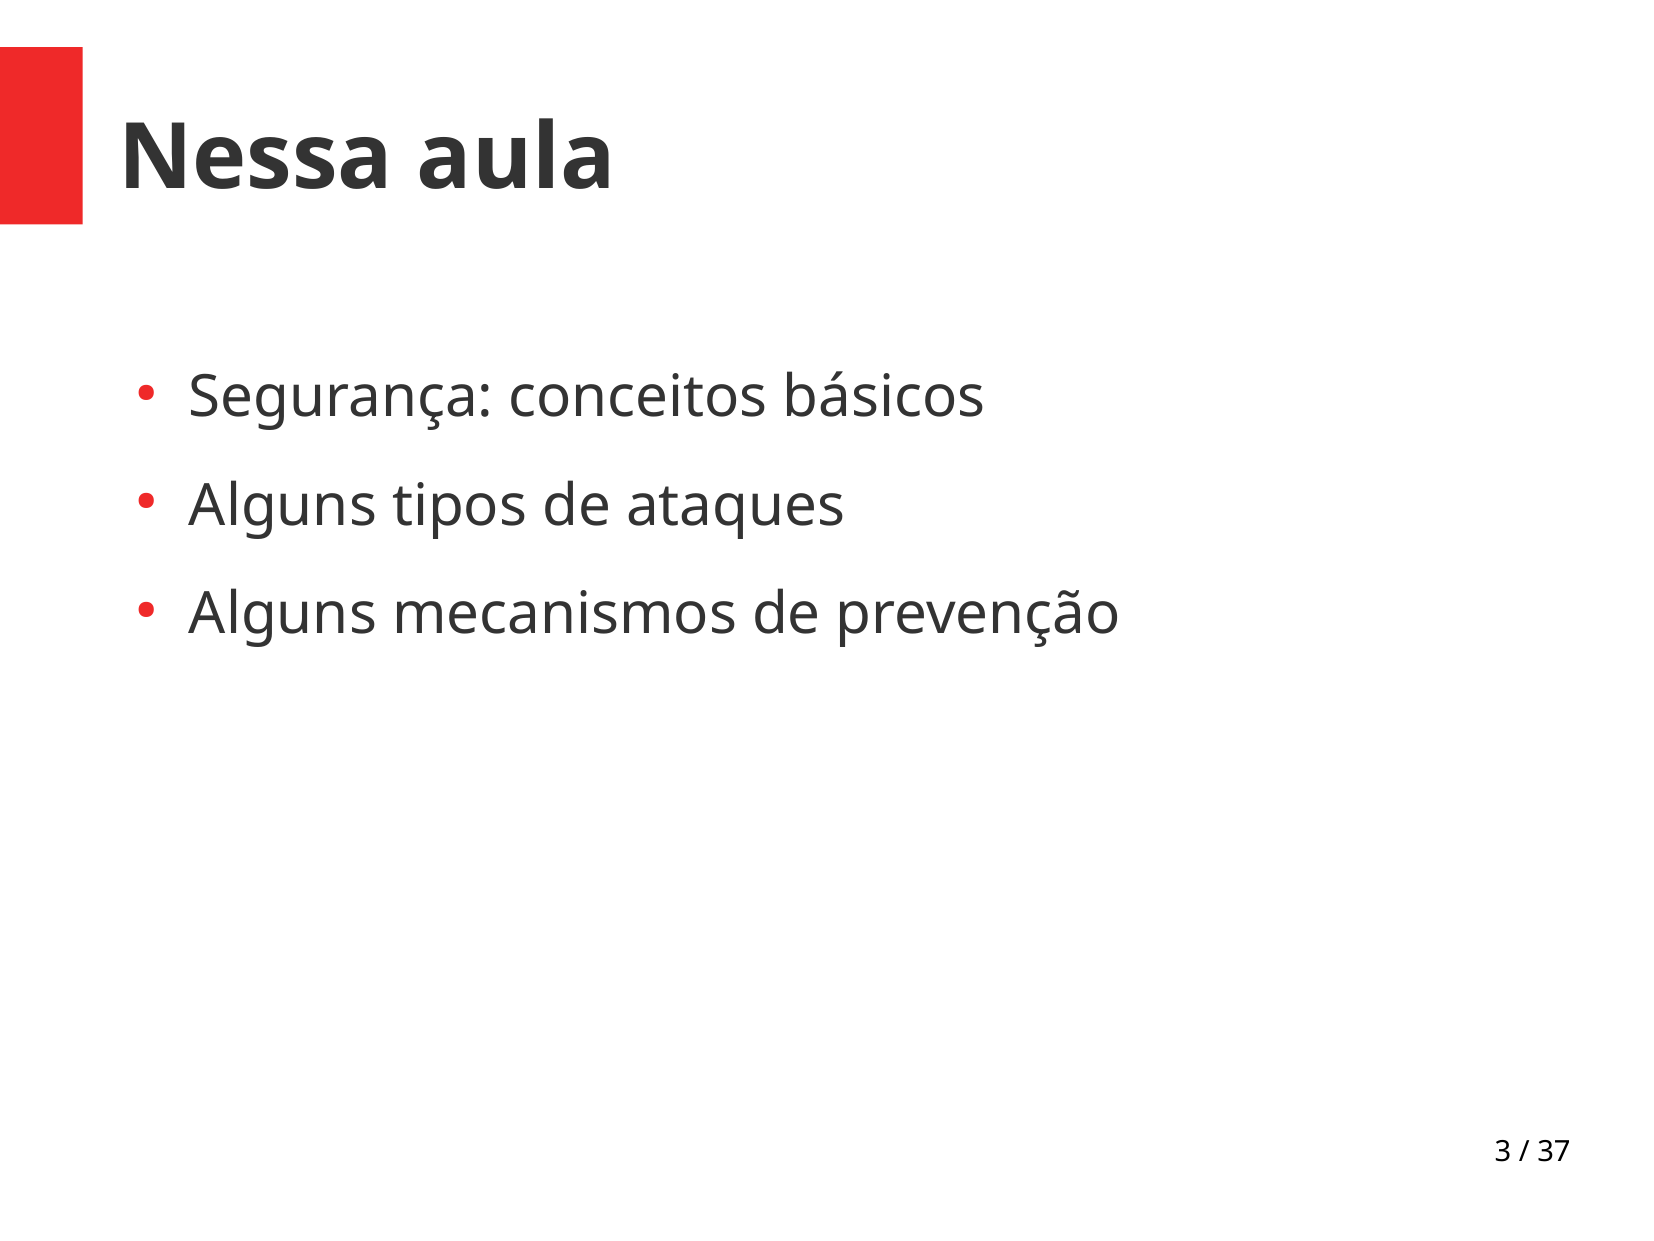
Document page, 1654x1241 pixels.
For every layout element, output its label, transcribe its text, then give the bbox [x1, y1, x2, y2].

list Segurança: conceitos básicos Alguns tipos de ataques Alguns mecanismos de prevenção [118, 354, 1536, 1074]
title Nessa aula [118, 49, 1571, 257]
